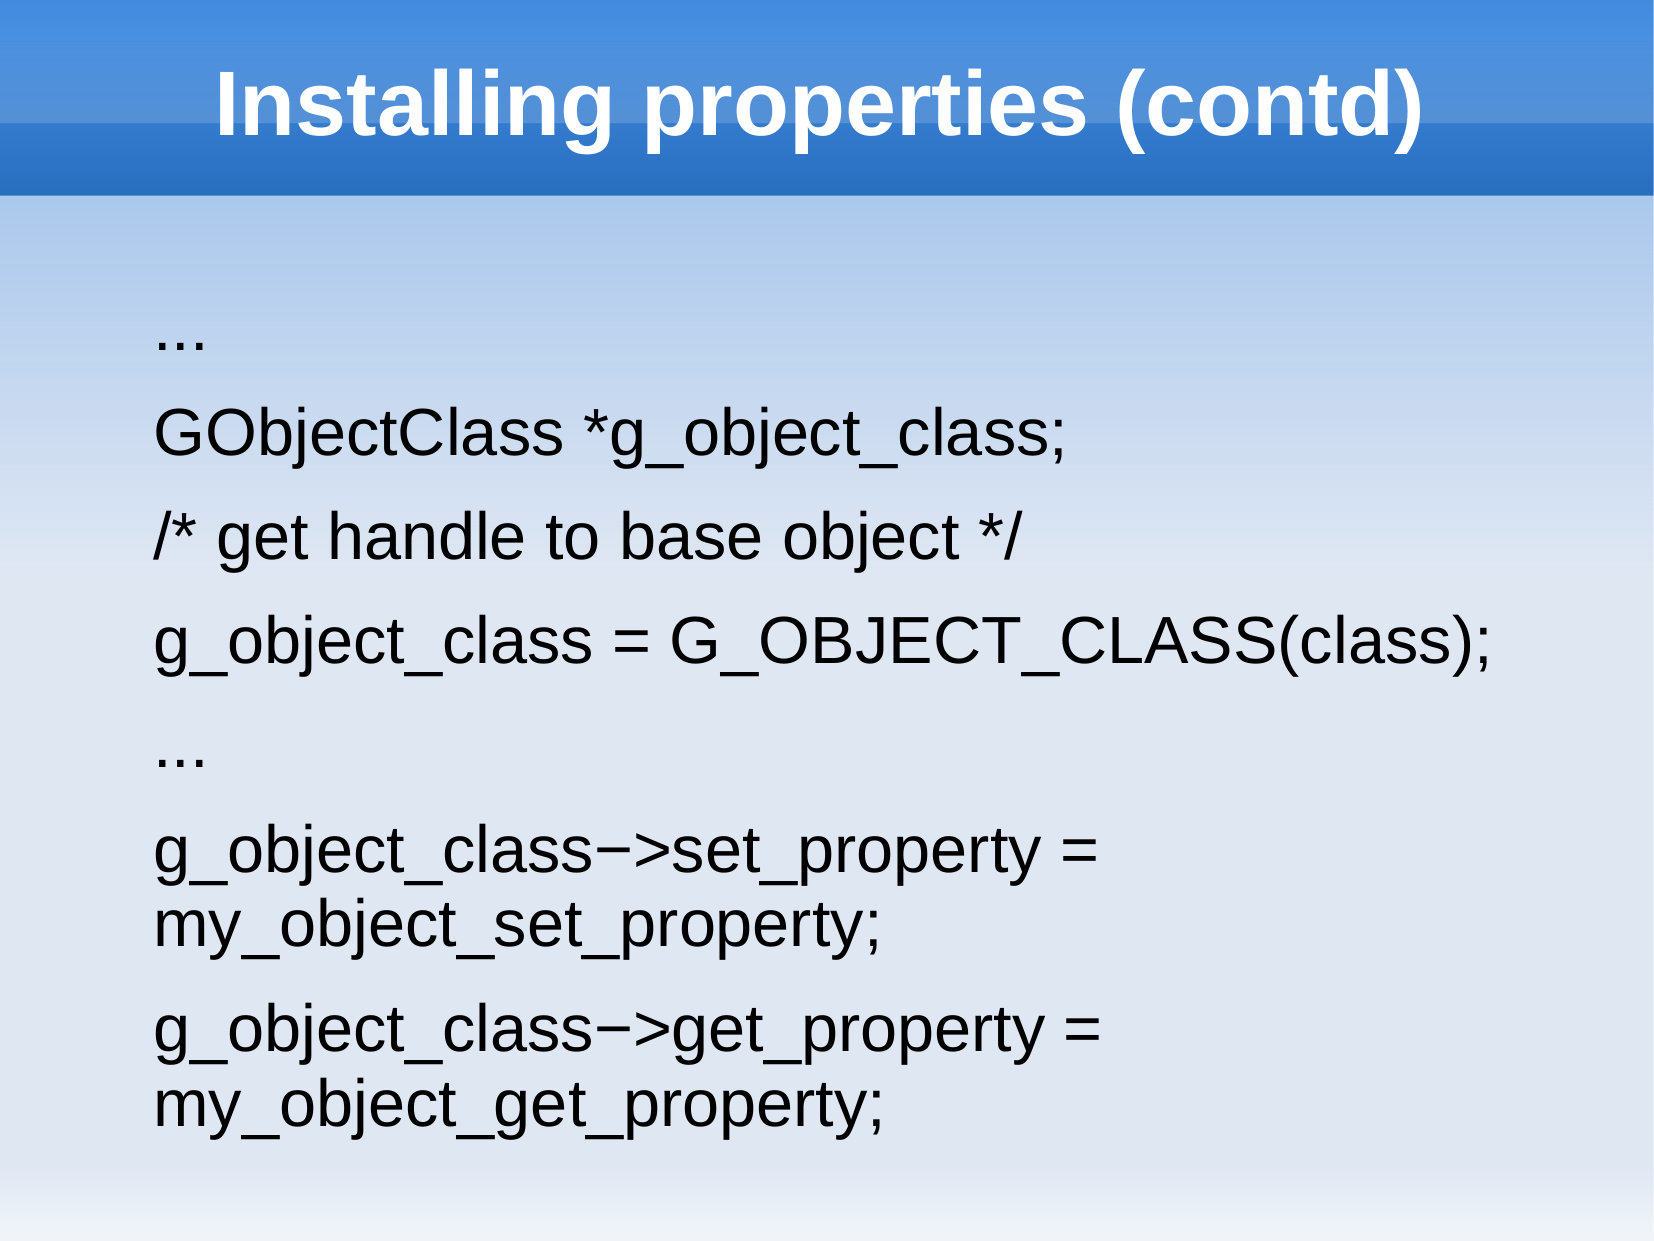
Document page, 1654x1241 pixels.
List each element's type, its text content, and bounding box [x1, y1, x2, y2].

list ... GObjectClass *g_object_class; /* get handle to base object */ g_object_class = G_OBJECT_CLASS(class); ... g_object_class−>set_property = my_object_set_property; g_object_class−>get_property = my_object_get_property; [82, 290, 1571, 1141]
title Installing properties (contd) [76, 7, 1565, 200]
picture [0, 0, 1654, 1241]
